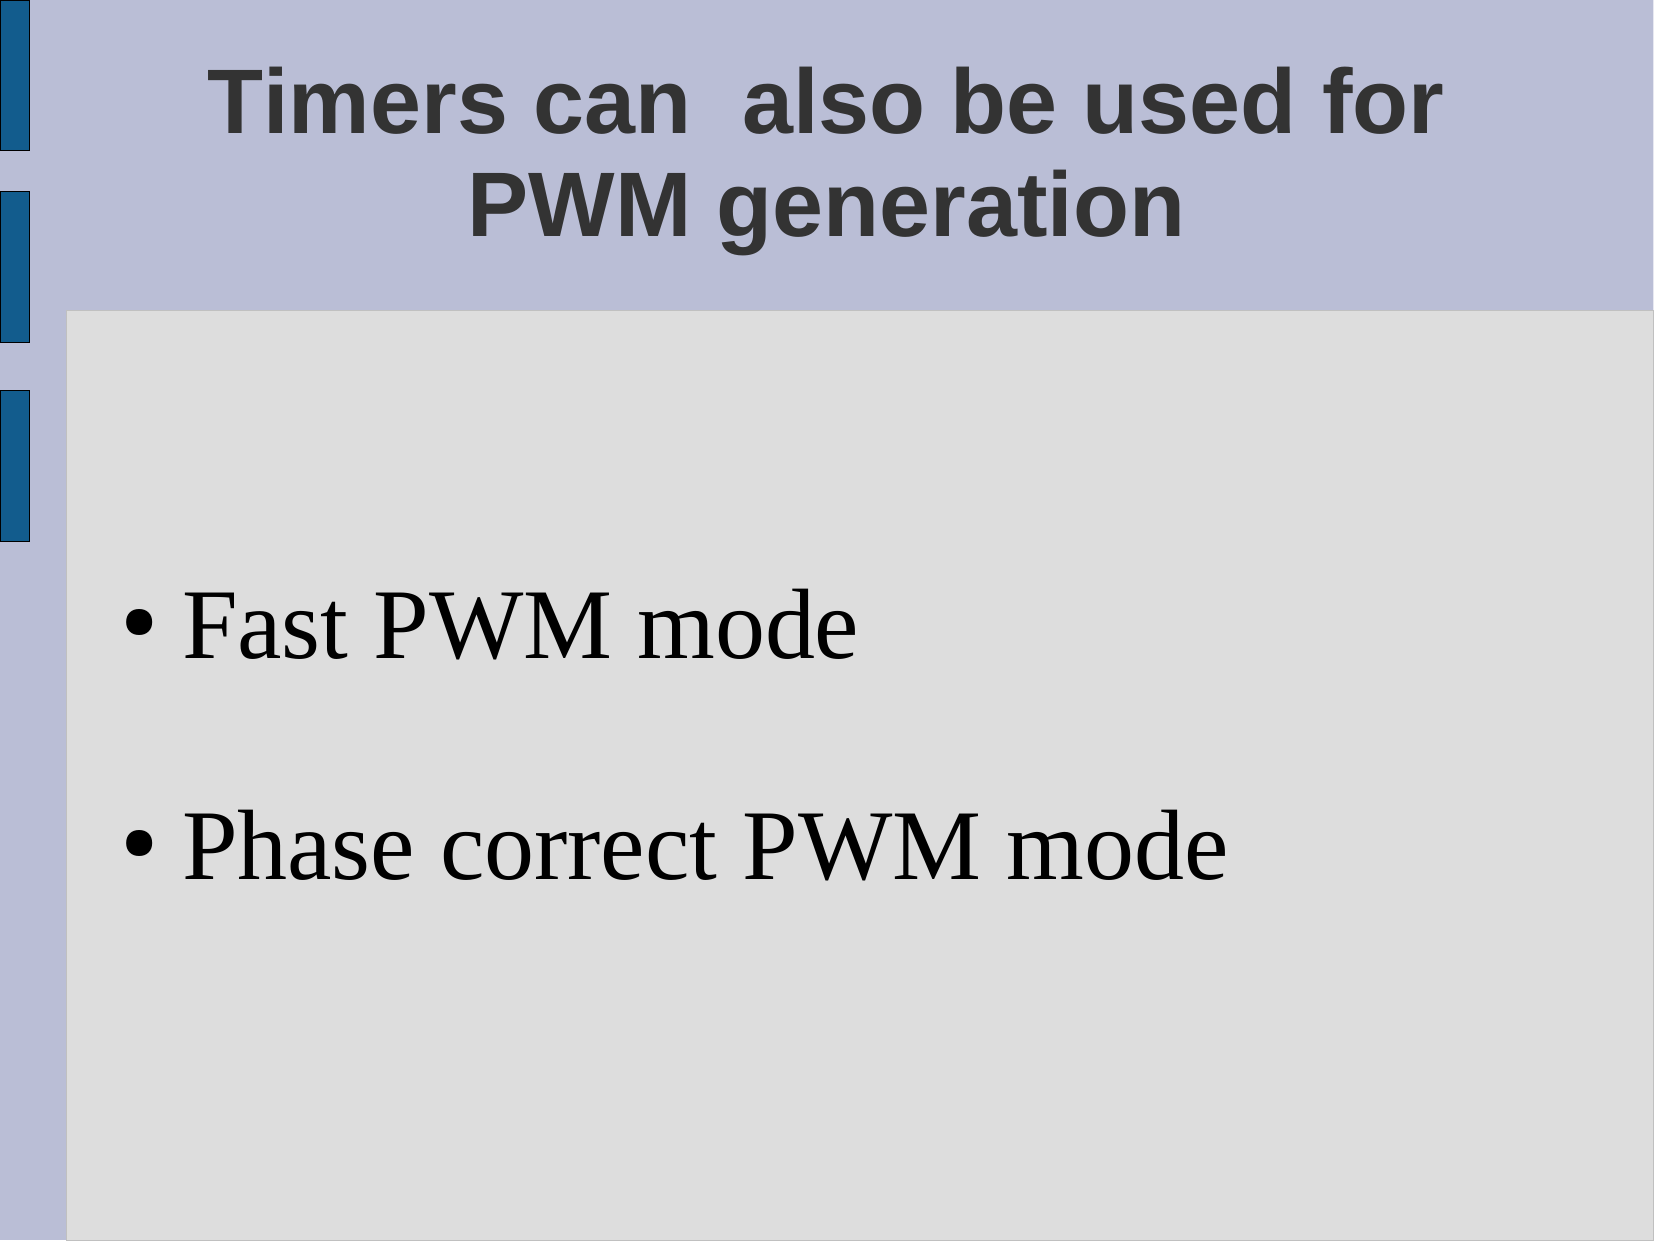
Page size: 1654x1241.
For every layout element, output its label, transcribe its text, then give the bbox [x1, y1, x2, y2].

subtitle Fast PWM mode Phase correct PWM mode [121, 344, 1534, 1127]
title Timers can also be used for PWM generation [82, 50, 1571, 256]
